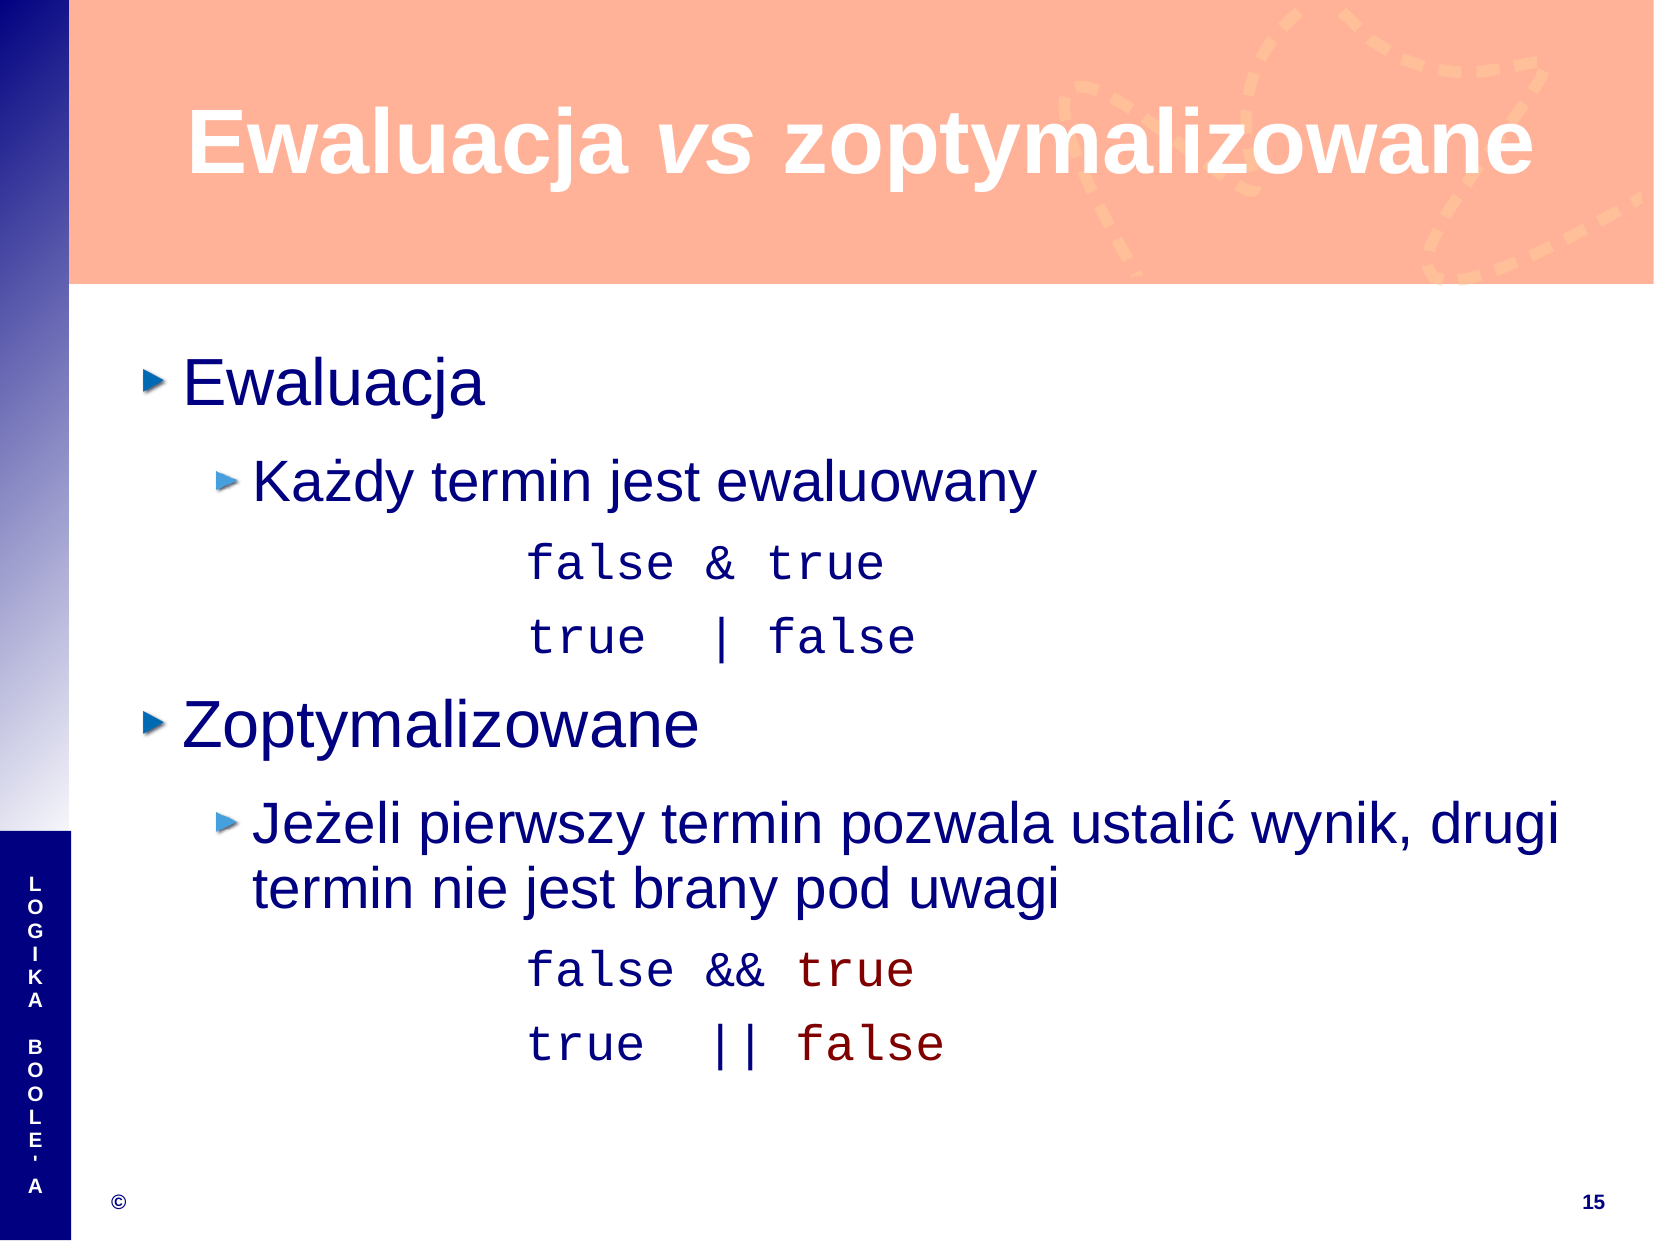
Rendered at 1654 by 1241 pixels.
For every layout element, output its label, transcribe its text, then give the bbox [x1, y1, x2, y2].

title Ewaluacja vs zoptymalizowane [106, 37, 1617, 246]
list Ewaluacja Każdy termin jest ewaluowany false & true true | false Zoptymalizowane Jeżeli pierwszy termin pozwala ustalić wynik, drugi termin nie jest brany pod uwagi false && true true || false [111, 344, 1605, 1127]
text_box L O G I K A B O O L E ' A [0, 830, 71, 1241]
